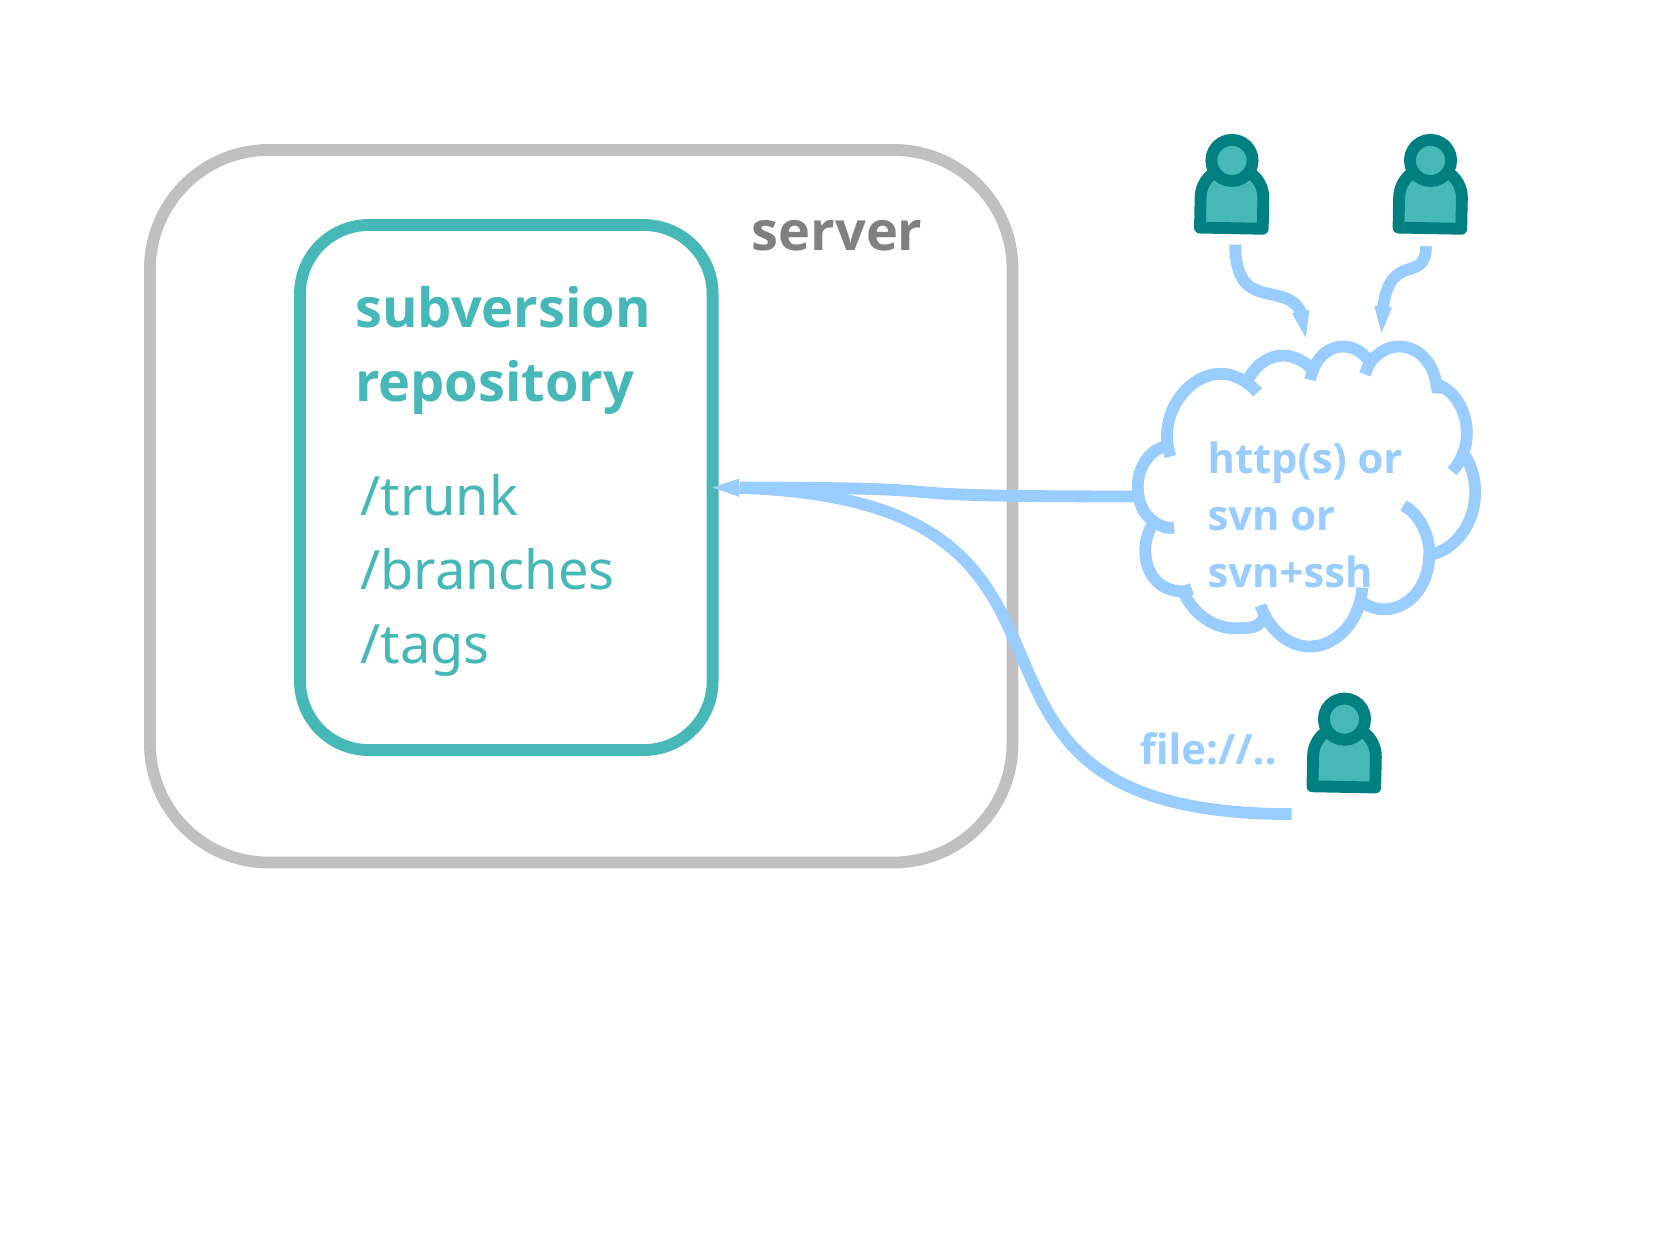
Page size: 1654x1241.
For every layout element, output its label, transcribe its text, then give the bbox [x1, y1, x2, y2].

text_box /trunk /branches /tags [345, 450, 638, 654]
text_box server [736, 184, 938, 263]
text_box [1398, 139, 1462, 229]
text_box file://.. [1125, 712, 1282, 776]
text_box subversion repository [340, 262, 676, 403]
text_box [1200, 139, 1264, 229]
text_box http(s) or svn or svn+ssh [1192, 421, 1413, 582]
text_box [1312, 698, 1376, 788]
